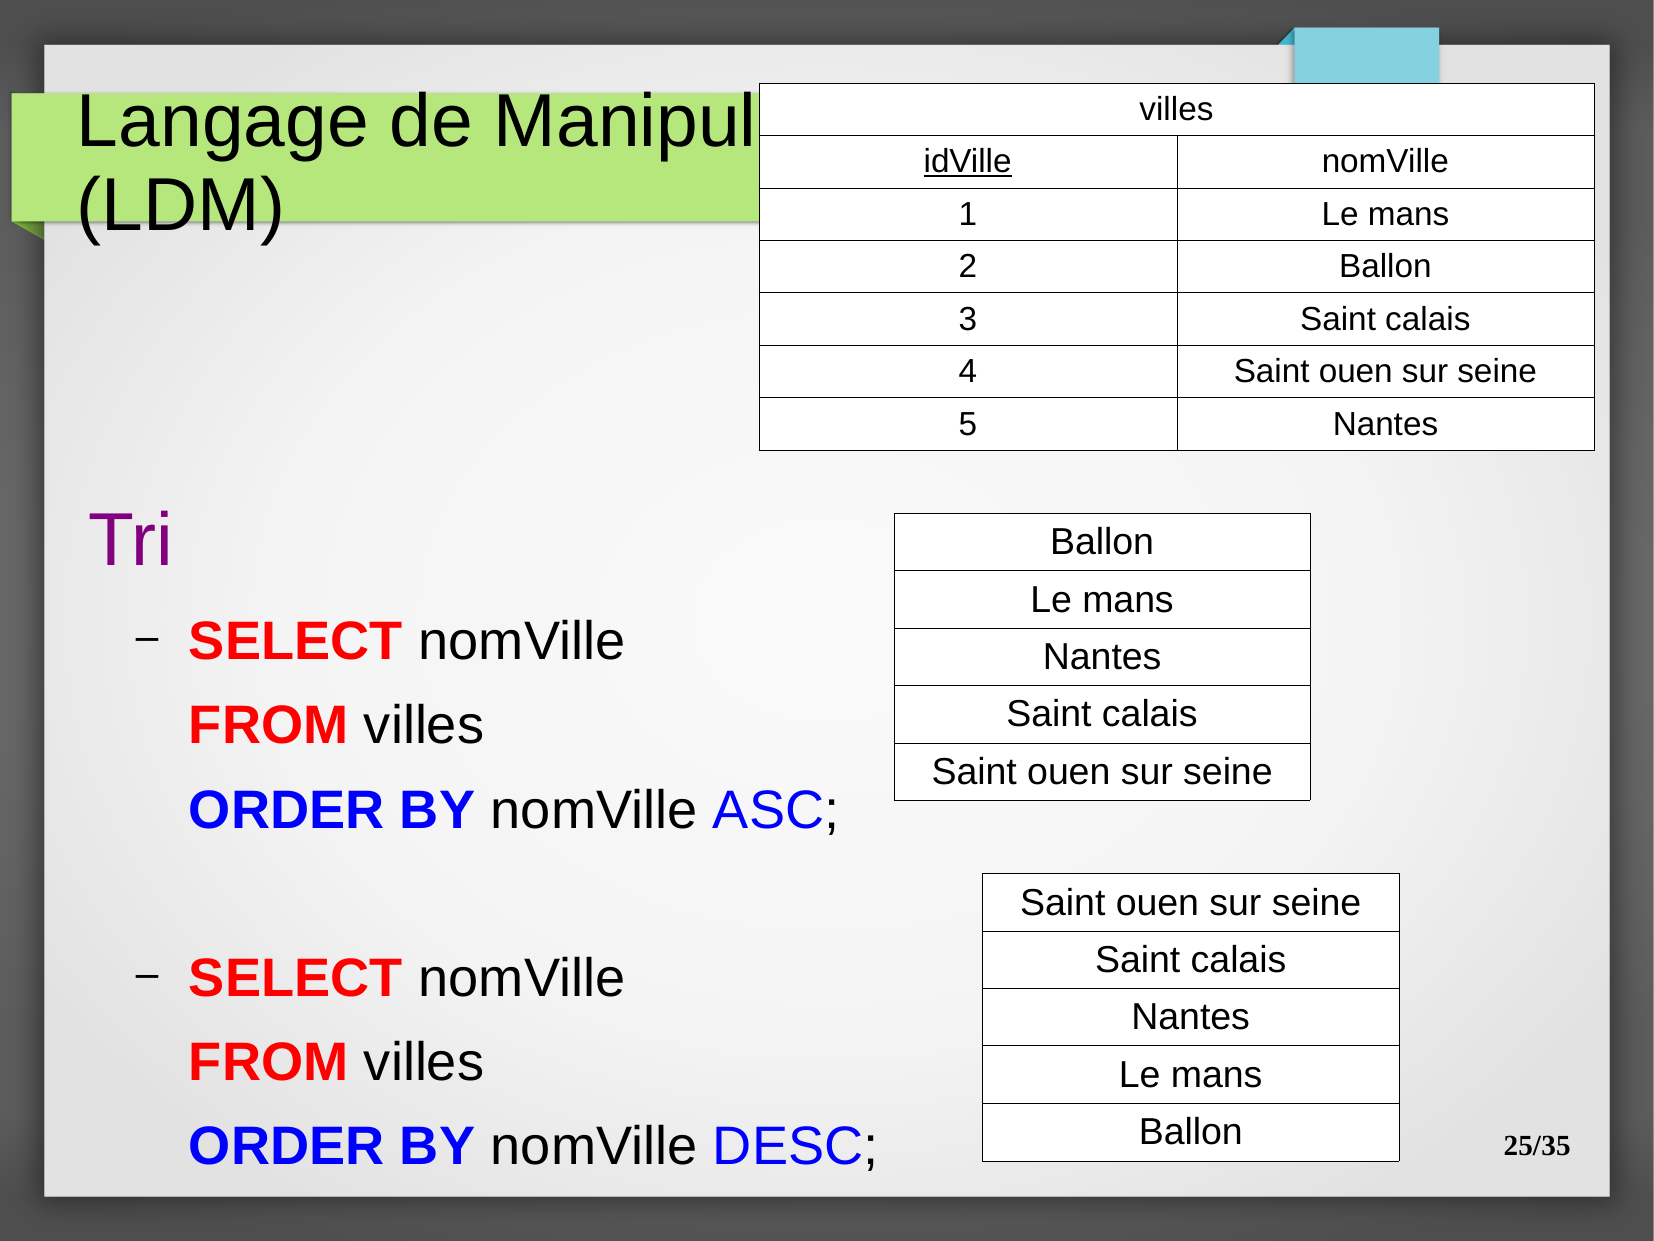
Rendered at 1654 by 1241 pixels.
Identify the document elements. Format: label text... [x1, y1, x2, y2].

table_header Ballon [895, 514, 1310, 570]
table_cell idVille [760, 136, 1177, 188]
table_cell 1 [760, 189, 1177, 240]
table_cell Saint calais [983, 932, 1399, 988]
title Langage de Manipulation de Données (LDM) [76, 58, 1565, 266]
table_cell 4 [760, 346, 1177, 397]
table_cell Saint ouen sur seine [895, 744, 1310, 800]
table_cell Nantes [1178, 398, 1594, 450]
table_header Saint ouen sur seine [983, 874, 1399, 931]
table_cell 2 [760, 241, 1177, 292]
table_cell Nantes [983, 989, 1399, 1045]
table_cell nomVille [1178, 136, 1594, 188]
table_cell Ballon [983, 1104, 1399, 1161]
table_cell Le mans [983, 1046, 1399, 1103]
list Tri SELECT nomVille FROM villes ORDER BY nomVille ASC; SELECT nomVille FROM villes ORDER BY nomVille DESC; [47, 497, 934, 1217]
table_cell Ballon [1178, 241, 1594, 292]
picture [0, 0, 1654, 1241]
table_cell Le mans [1178, 189, 1594, 240]
table_cell Saint ouen sur seine [1178, 346, 1594, 397]
table_cell Saint calais [1178, 293, 1594, 345]
table_header villes [760, 84, 1594, 135]
table_cell Nantes [895, 629, 1310, 685]
table_cell Saint calais [895, 686, 1310, 743]
table_cell 3 [760, 293, 1177, 345]
table_cell Le mans [895, 571, 1310, 628]
table_cell 5 [760, 398, 1177, 450]
